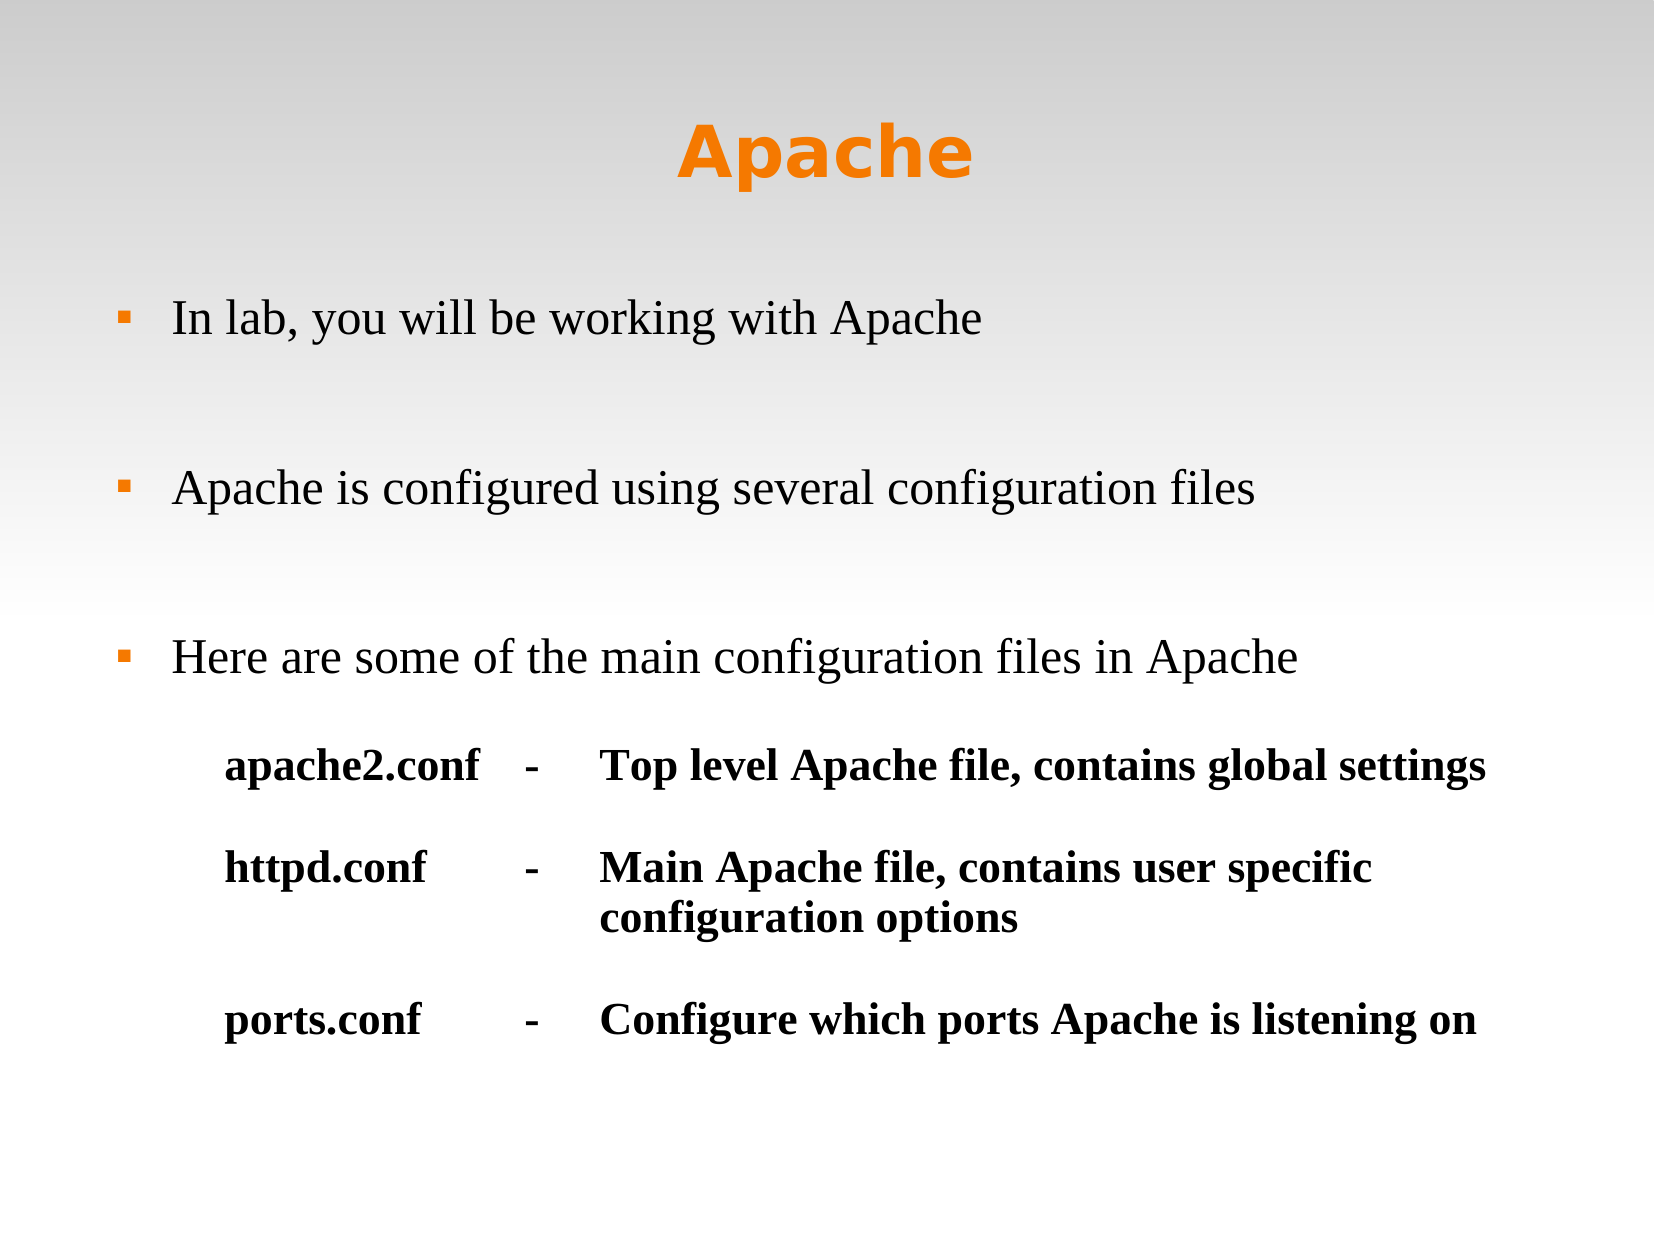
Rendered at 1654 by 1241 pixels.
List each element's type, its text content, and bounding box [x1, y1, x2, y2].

title Apache [82, 49, 1571, 257]
list In lab, you will be working with Apache Apache is configured using several configuration files Here are some of the main configuration files in Apache apache2.conf - Top level Apache file, contains global settings httpd.conf - Main Apache file, contains user specific configuration options ports.conf - Configure which ports Apache is listening on [82, 290, 1571, 1130]
